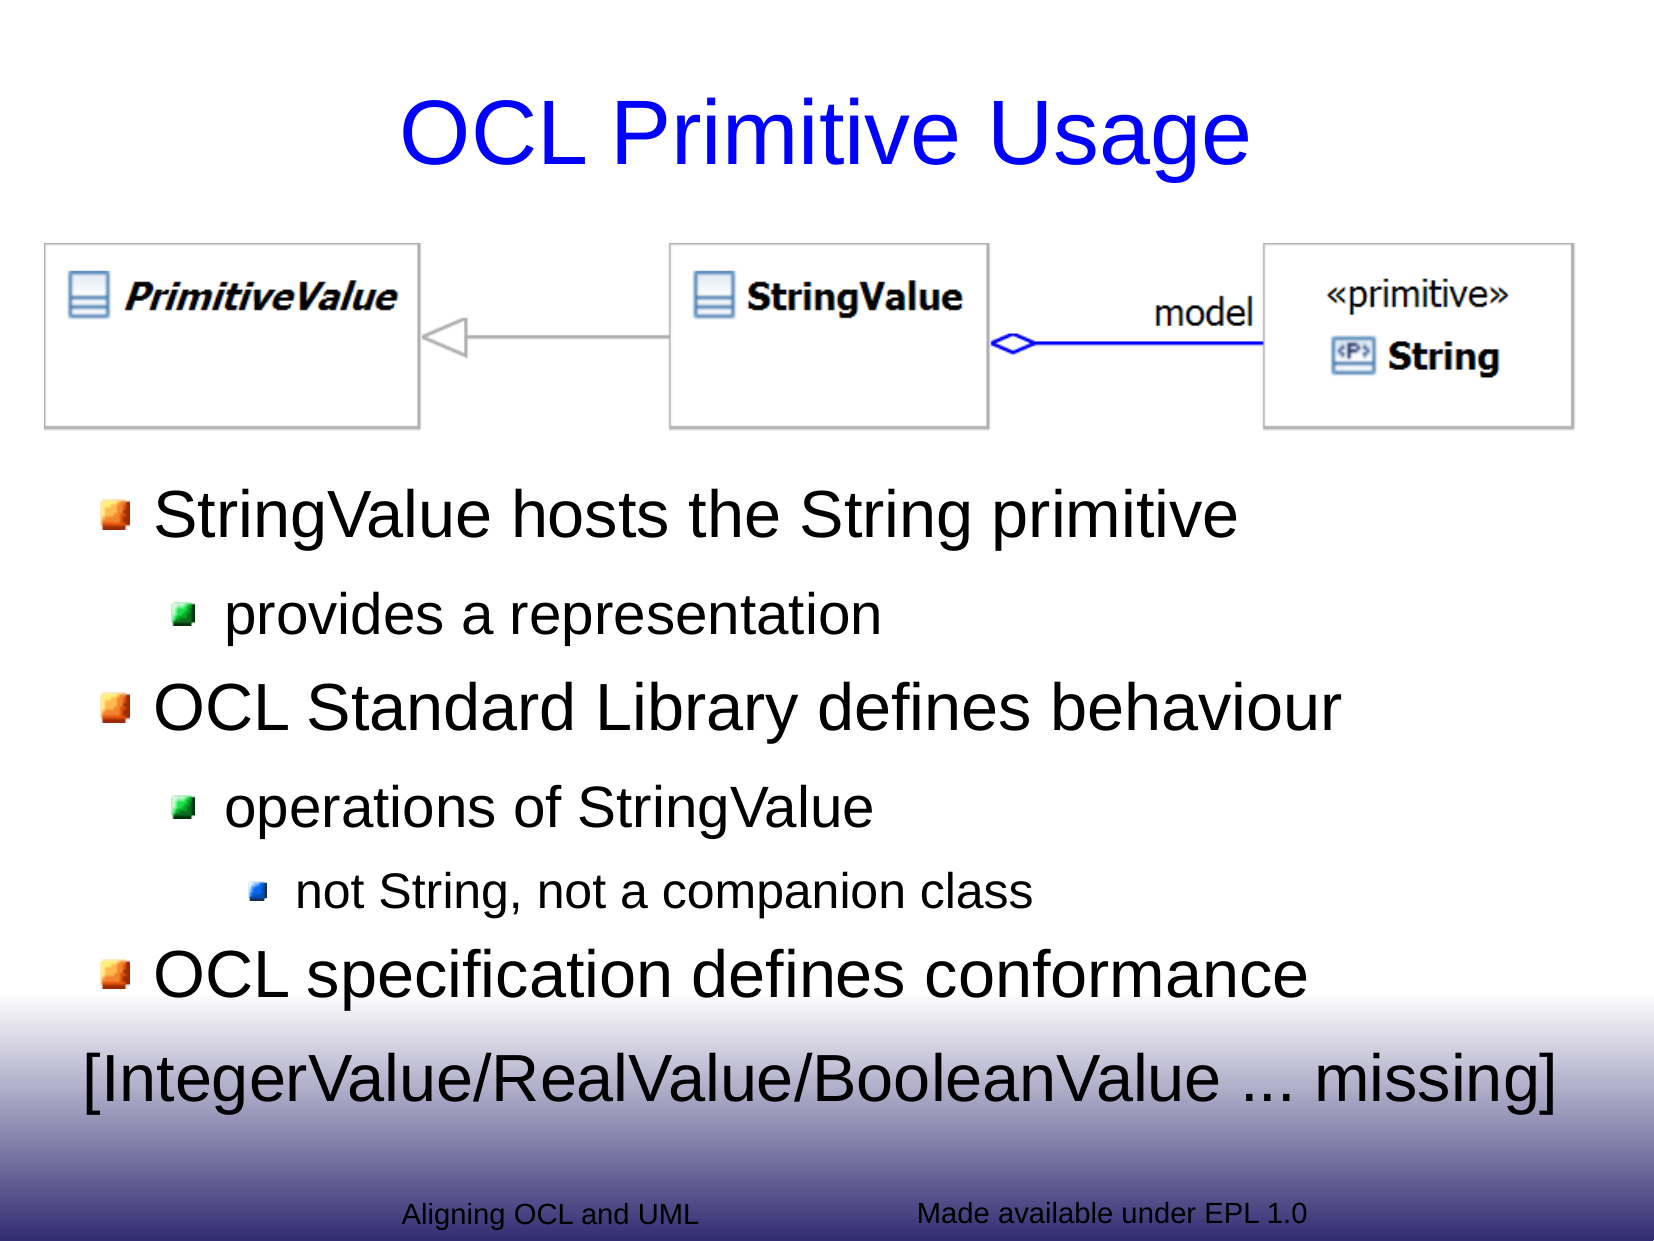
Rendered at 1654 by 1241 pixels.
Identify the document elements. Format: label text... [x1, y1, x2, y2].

list StringValue hosts the String primitive provides a representation OCL Standard Library defines behaviour operations of StringValue not String, not a companion class OCL specification defines conformance [IntegerValue/RealValue/BooleanValue ... missing] [82, 477, 1571, 1116]
title OCL Primitive Usage [82, 29, 1571, 237]
picture [44, 243, 1576, 431]
